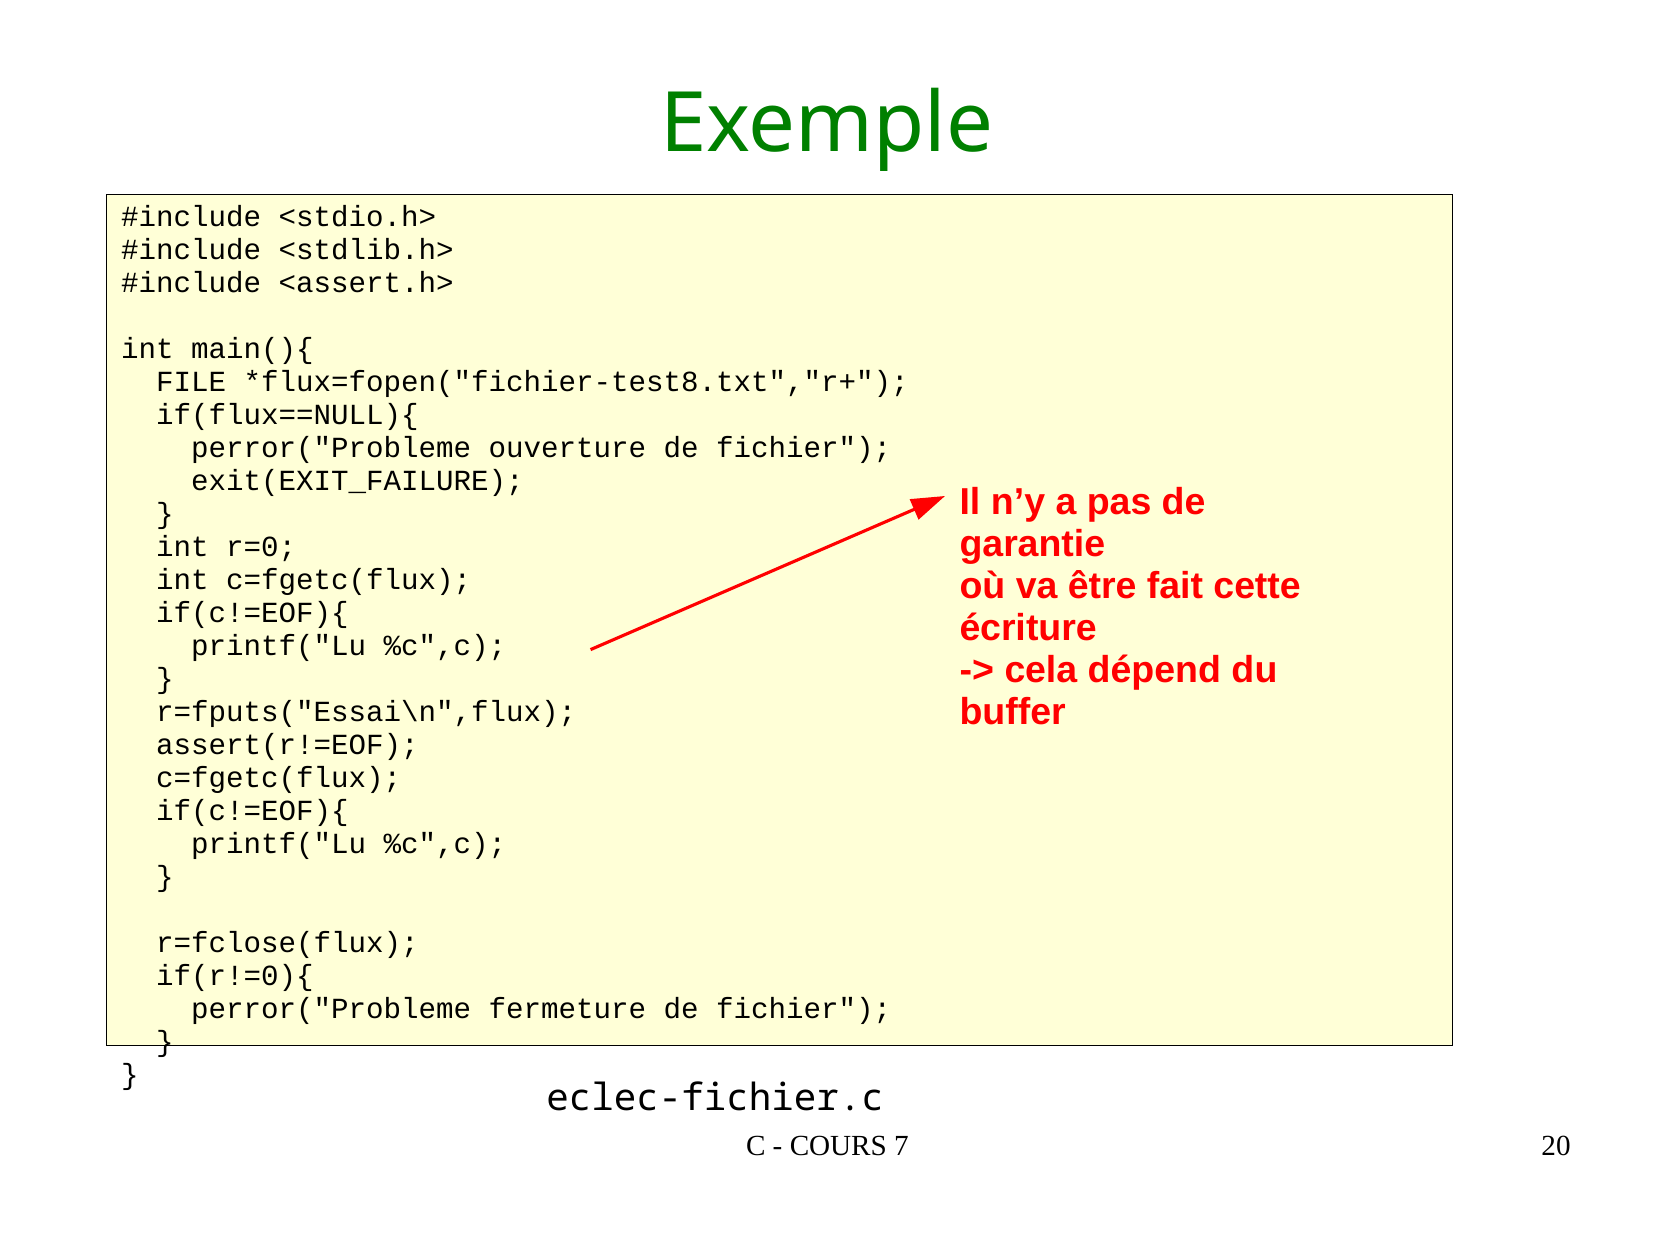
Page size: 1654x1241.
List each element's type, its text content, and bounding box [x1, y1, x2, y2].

text_box eclec-fichier.c [531, 1062, 1028, 1121]
title Exemple [82, 49, 1571, 189]
text_box #include <stdio.h> #include <stdlib.h> #include <assert.h> int main(){ FILE *flux=fopen("fichier-test8.txt","r+"); if(flux==NULL){ perror("Probleme ouverture de fichier"); exit(EXIT_FAILURE); } int r=0; int c=fgetc(flux); if(c!=EOF){ printf("Lu %c",c); } r=fputs("Essai\n",flux); assert(r!=EOF); c=fgetc(flux); if(c!=EOF){ printf("Lu %c",c); } r=fclose(flux); if(r!=0){ perror("Probleme fermeture de fichier"); } } [106, 194, 1453, 1046]
text_box Il n’y a pas de garantie où va être fait cette écriture -> cela dépend du buffer [944, 473, 1371, 815]
